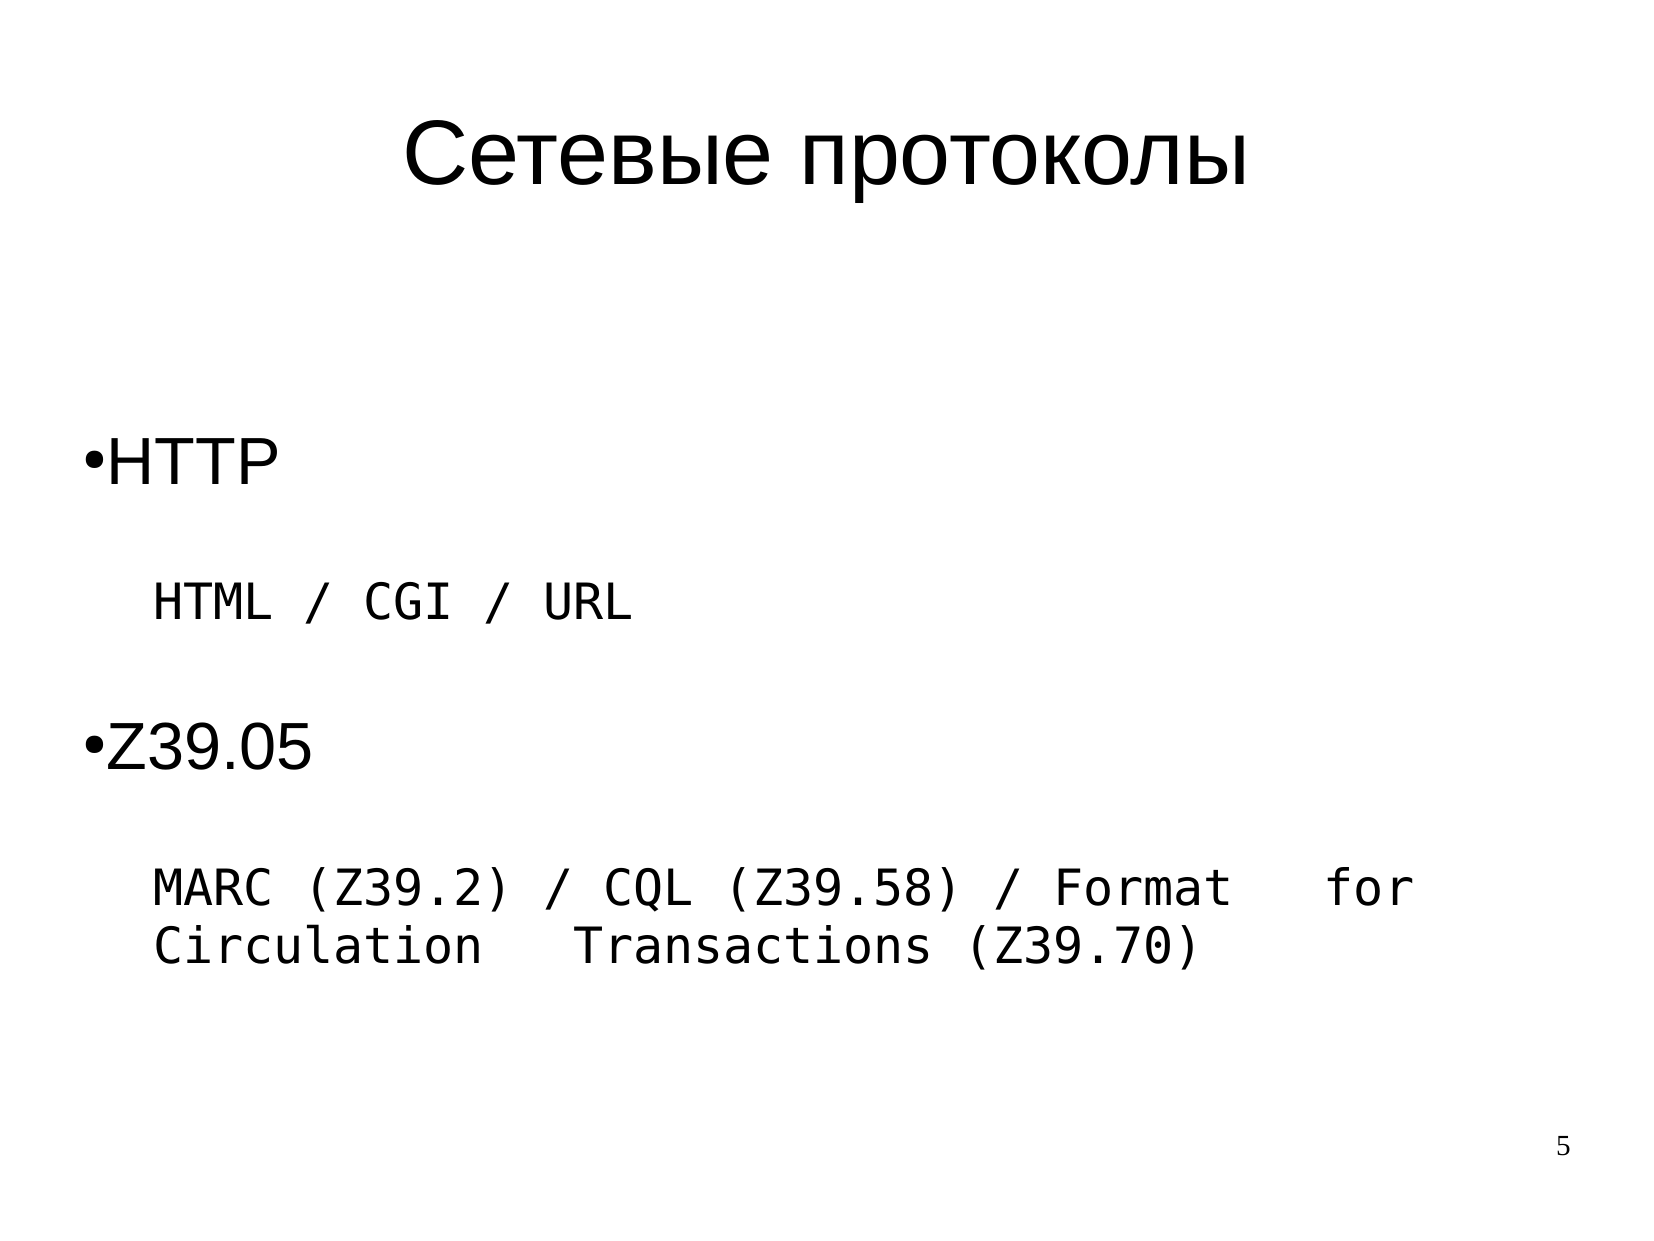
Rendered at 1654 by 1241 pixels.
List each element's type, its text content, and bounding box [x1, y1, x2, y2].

title Сетевые протоколы [82, 56, 1571, 250]
subtitle HTTP HTML / CGI / URL Z39.05 MARC (Z39.2) / CQL (Z39.58) / Format for Circulation Transactions (Z39.70) [82, 297, 1571, 1102]
